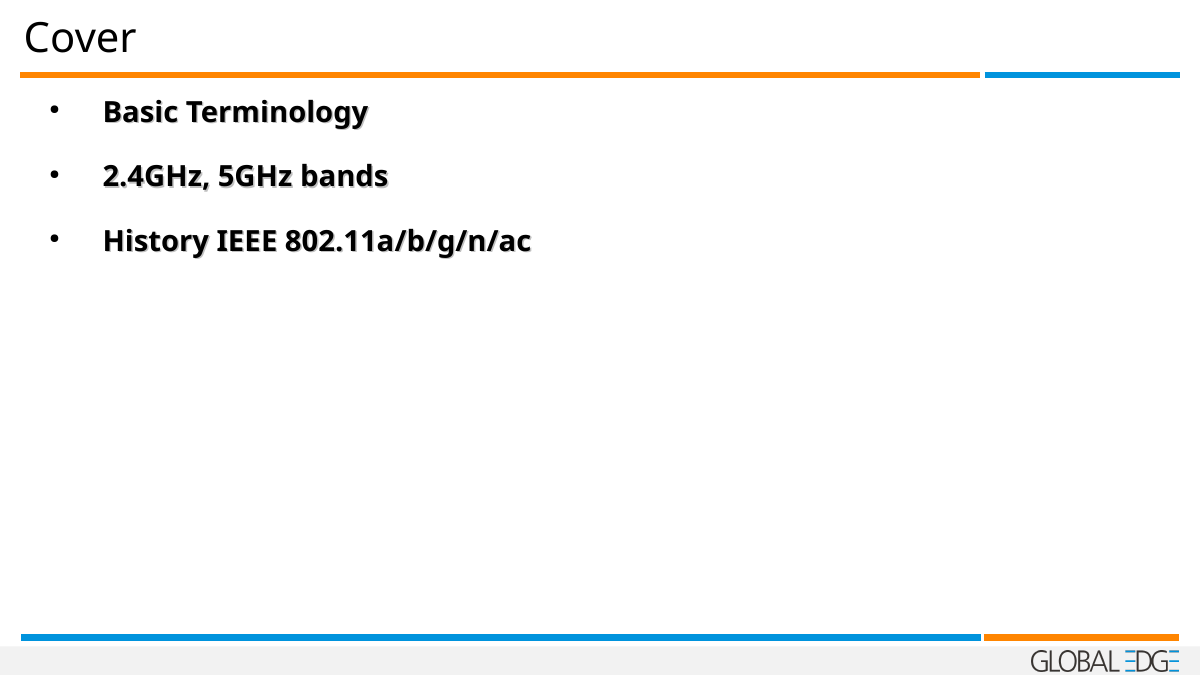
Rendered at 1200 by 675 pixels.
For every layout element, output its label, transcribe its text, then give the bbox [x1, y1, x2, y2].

picture [1031, 650, 1179, 672]
list Basic Terminology 2.4GHz, 5GHz bands History IEEE 802.11a/b/g/n/ac [20, 87, 1179, 628]
title Cover [12, 9, 1088, 63]
